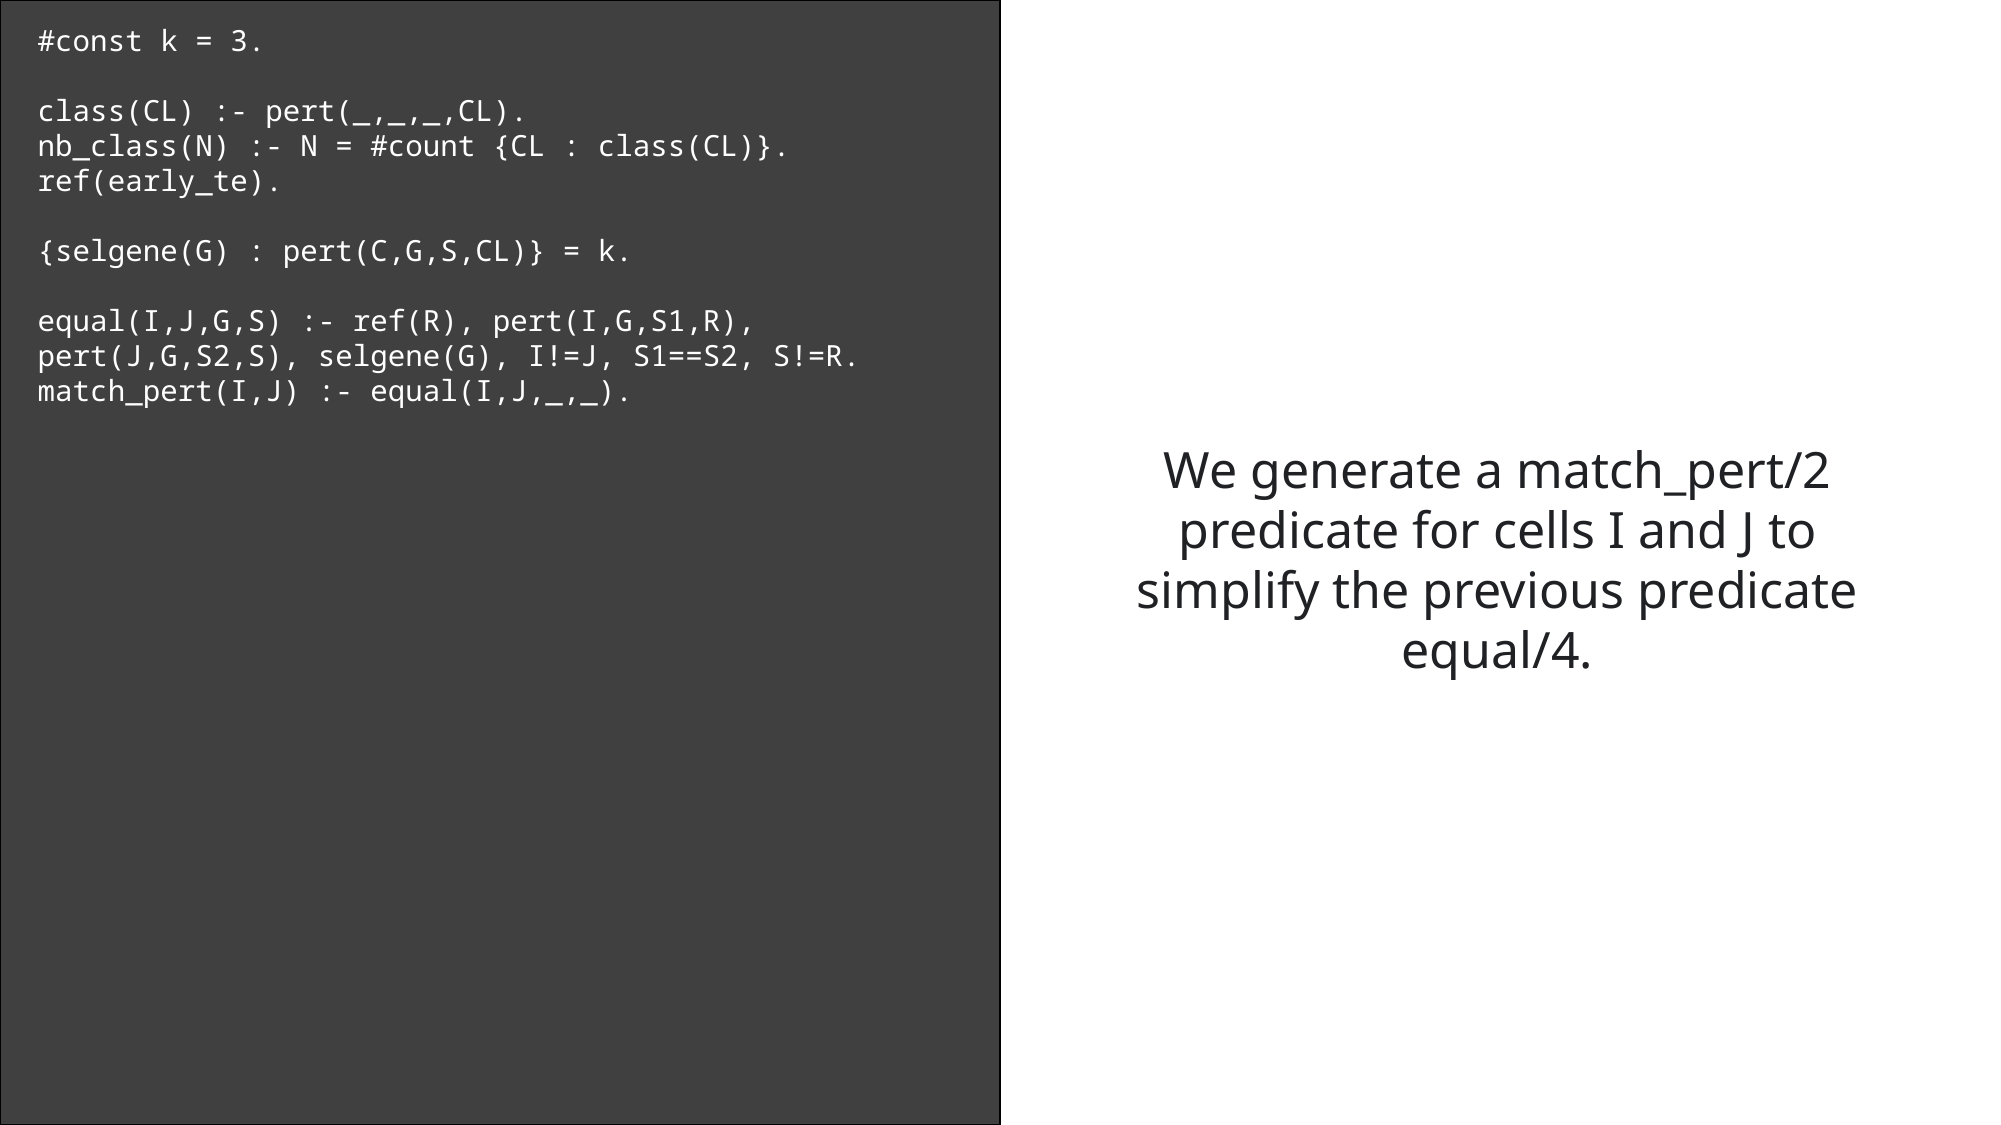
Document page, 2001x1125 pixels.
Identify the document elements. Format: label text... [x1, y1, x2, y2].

text_box We generate a match_pert/2 predicate for cells I and J to simplify the previous predicate equal/4. [1082, 430, 1914, 686]
text_box [0, 0, 1000, 1125]
text_box #const k = 3. class(CL) :- pert(_,_,_,CL). nb_class(N) :- N = #count {CL : class(CL)}. ref(early_te). {selgene(G) : pert(C,G,S,CL)} = k. equal(I,J,G,S) :- ref(R), pert(I,G,S1,R), pert(J,G,S2,S), selgene(G), I!=J, S1==S2, S!=R. match_pert(I,J) :- equal(I,J,_,_). [22, 15, 982, 415]
